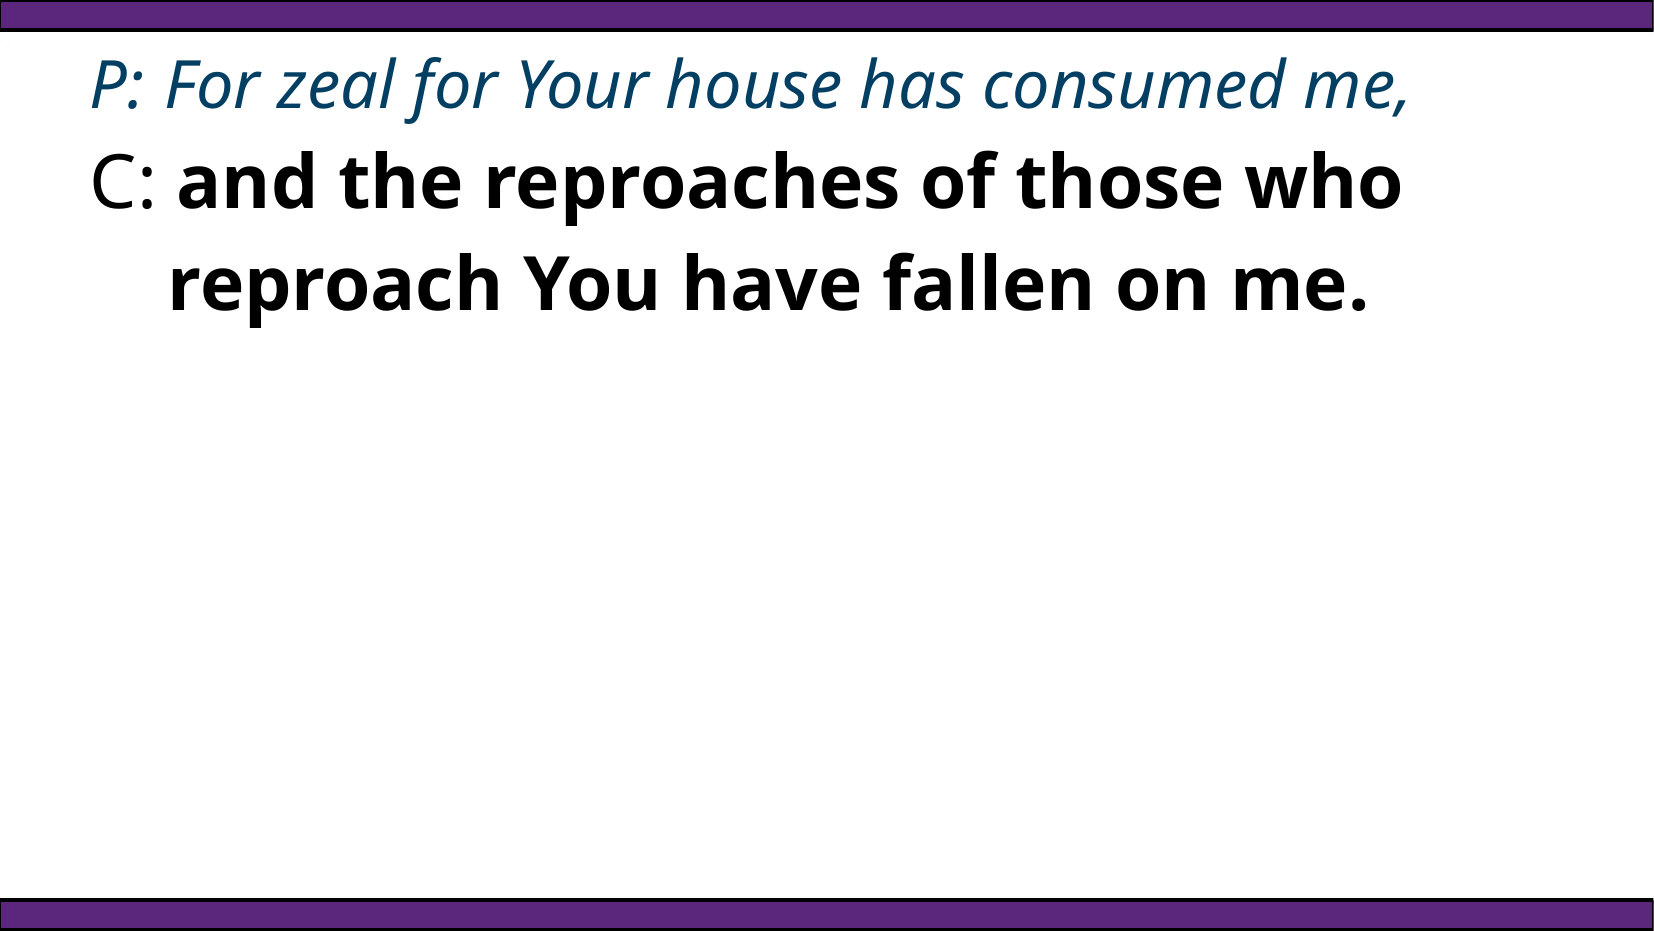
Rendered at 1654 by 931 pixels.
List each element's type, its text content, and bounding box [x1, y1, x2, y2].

picture [0, 31, 1654, 900]
text_box [0, 900, 1654, 931]
text_box [0, 0, 1654, 31]
text_box P: For zeal for Your house has consumed me, C: and the reproaches of those who reproach You have fallen on me. [75, 30, 1591, 348]
